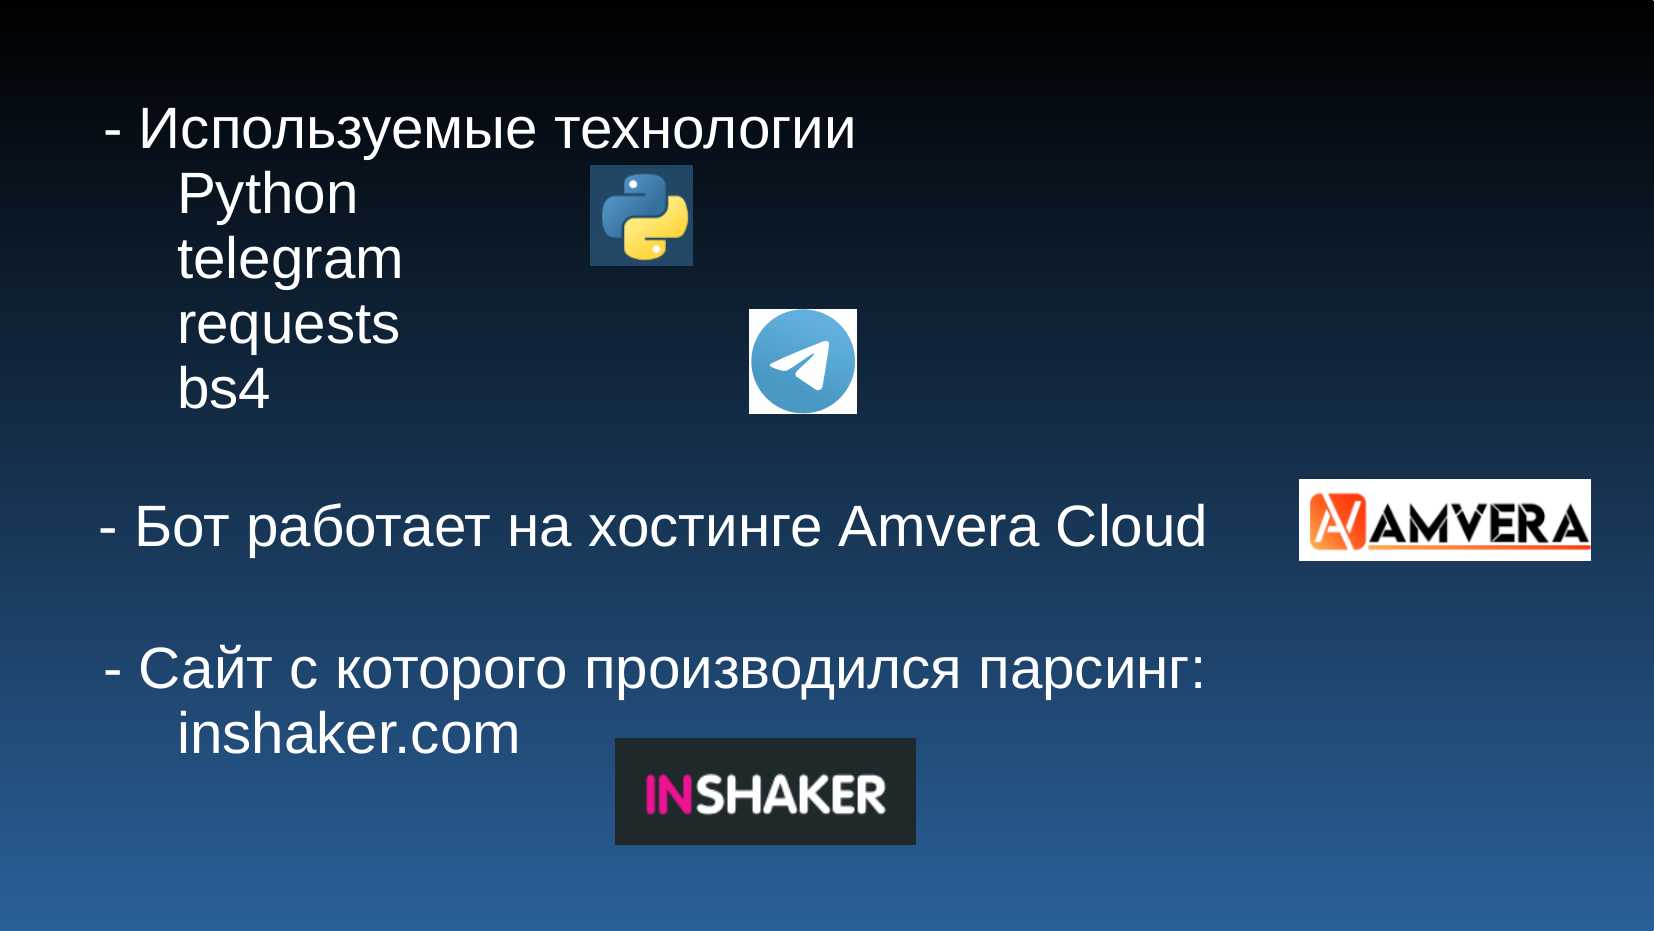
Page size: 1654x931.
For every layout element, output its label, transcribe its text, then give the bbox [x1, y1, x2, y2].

picture [1299, 479, 1591, 562]
text_box - Используемые технологии Python telegram requests bs4 [88, 88, 886, 494]
picture [615, 738, 916, 845]
picture [590, 165, 693, 266]
picture [749, 309, 857, 414]
text_box - Бот работает на хостинге Amvera Cloud [98, 493, 1211, 583]
text_box - Сайт с которого производился парсинг: inshaker.com [88, 628, 1229, 774]
